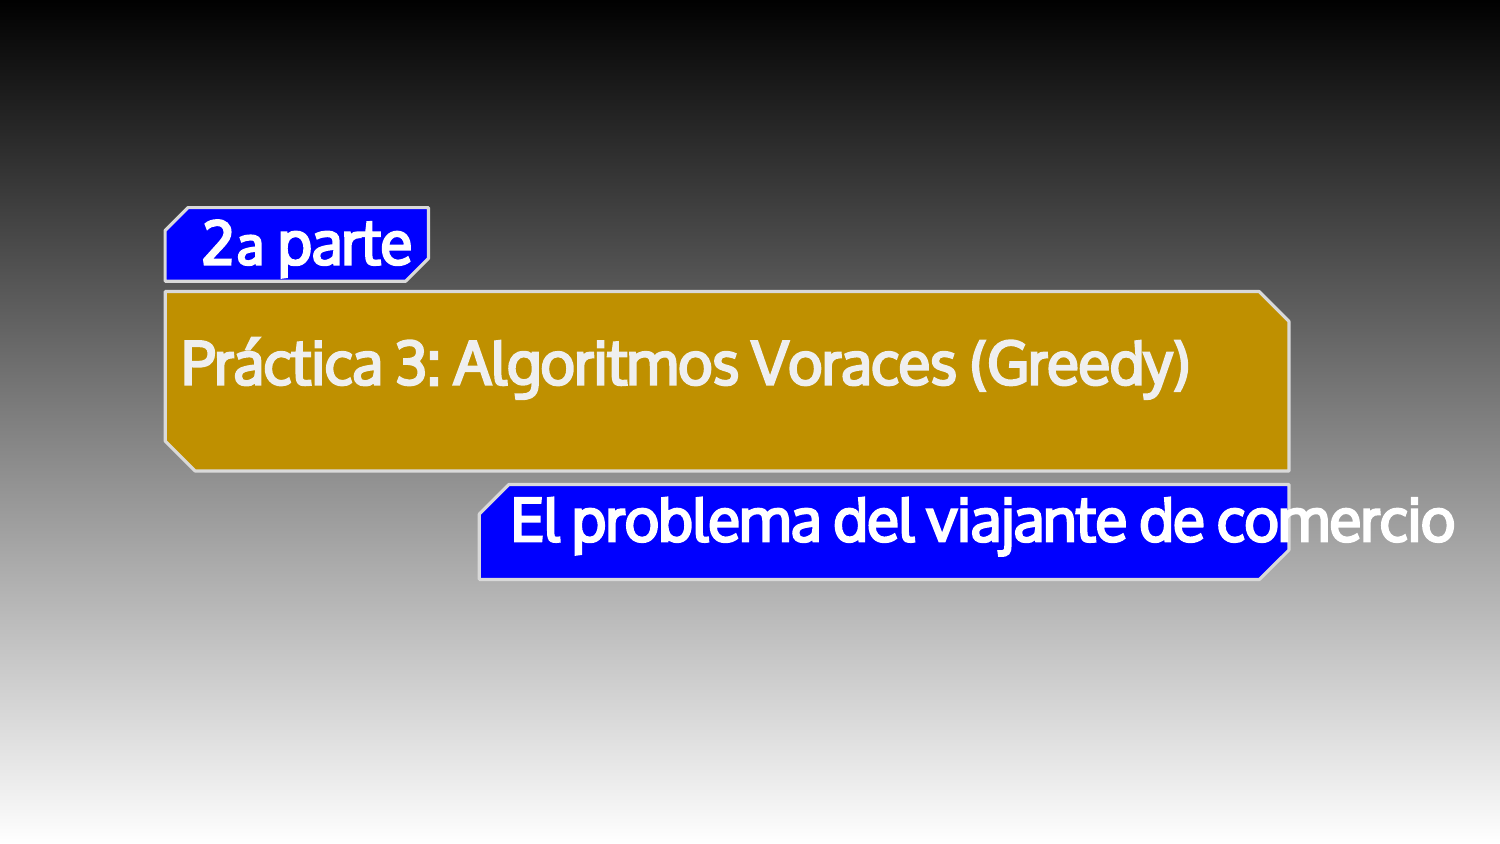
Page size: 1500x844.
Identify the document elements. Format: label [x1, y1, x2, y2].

text_box [1410, 496, 1419, 506]
text_box [1410, 508, 1419, 543]
text_box [165, 291, 1289, 472]
text_box [1380, 507, 1408, 544]
text_box [165, 207, 429, 282]
text_box [1422, 507, 1455, 544]
text_box [479, 484, 1328, 580]
text_box [1363, 508, 1381, 543]
text_box [1330, 507, 1360, 544]
